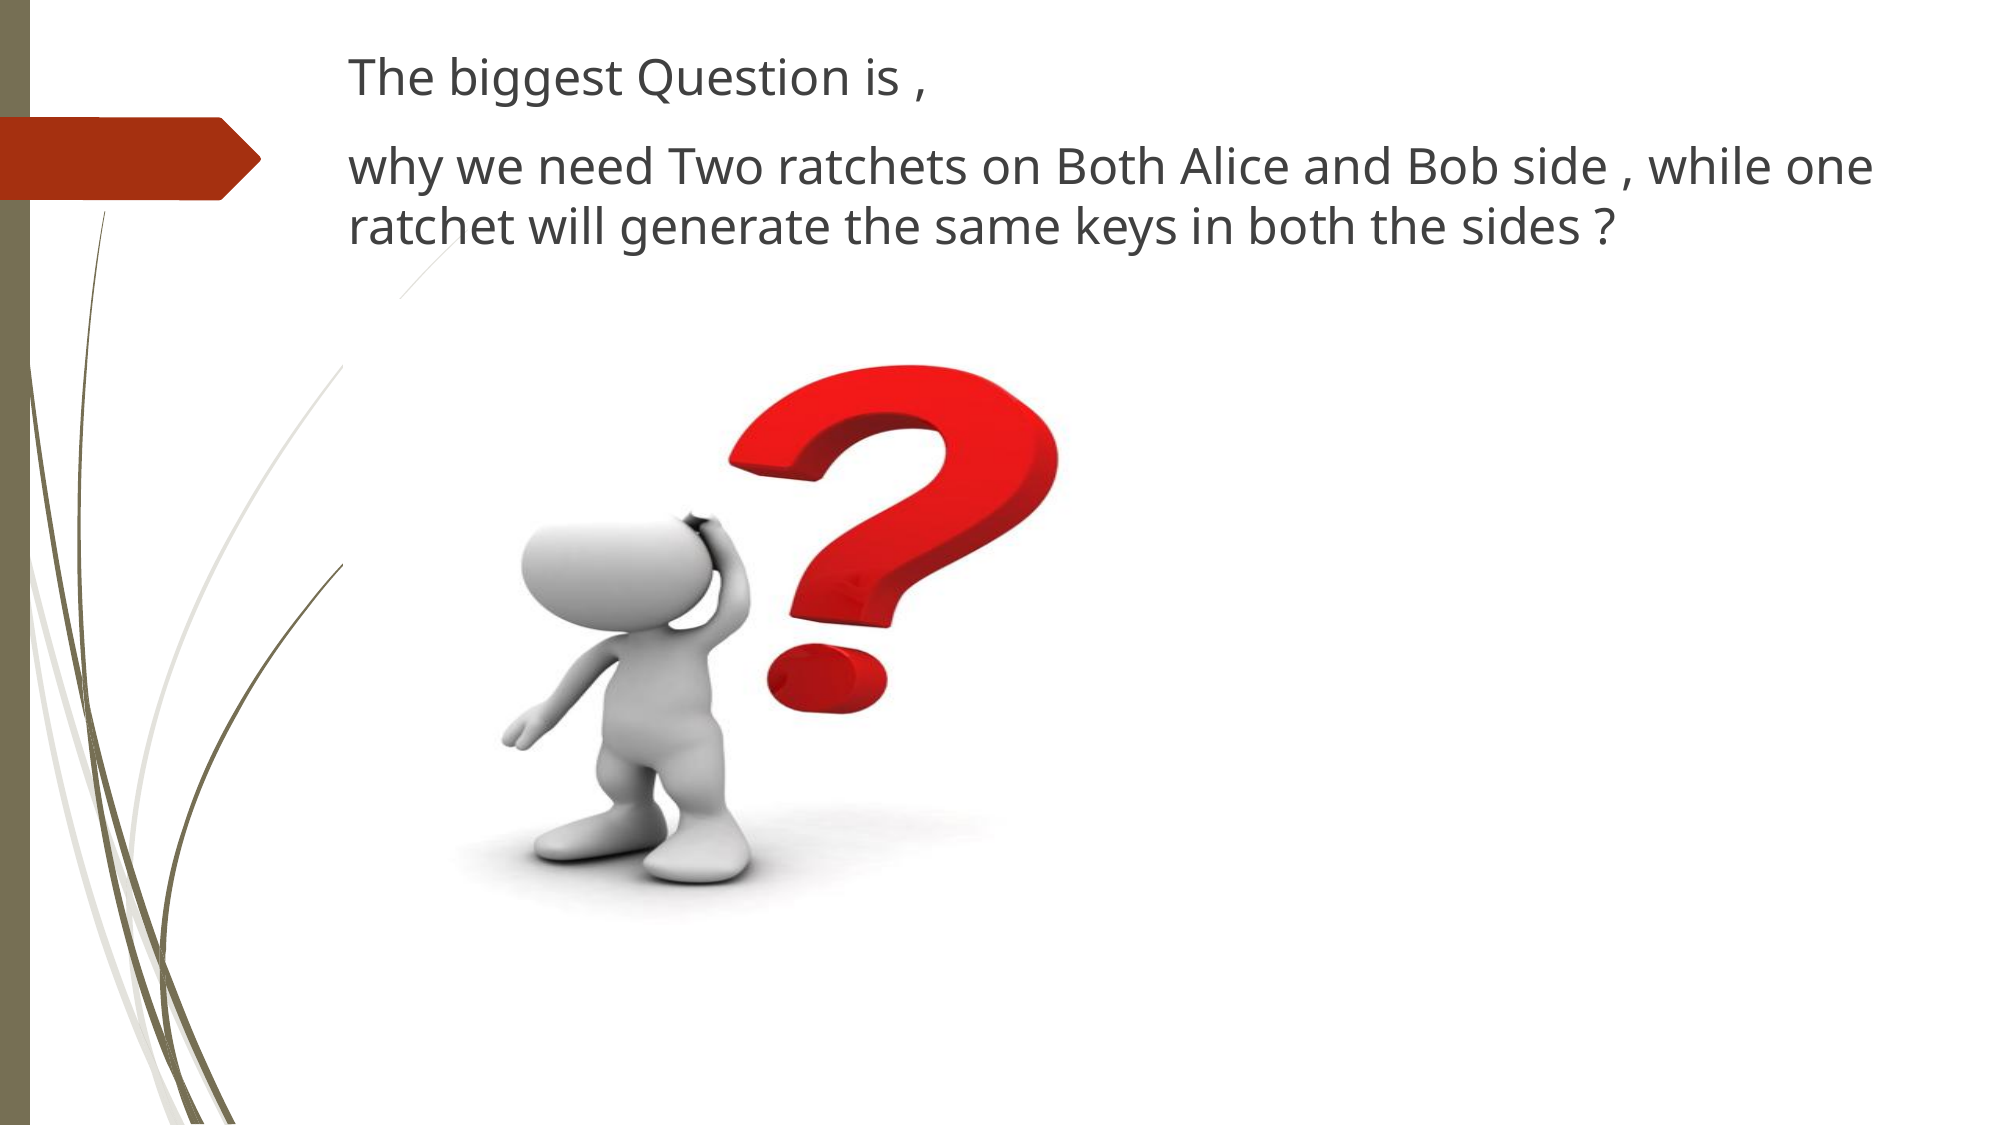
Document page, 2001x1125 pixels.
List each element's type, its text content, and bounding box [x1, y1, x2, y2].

picture [343, 299, 1126, 976]
list The biggest Question is , why we need Two ratchets on Both Alice and Bob side , while one ratchet will generate the same keys in both the sides ? [262, 37, 1913, 557]
